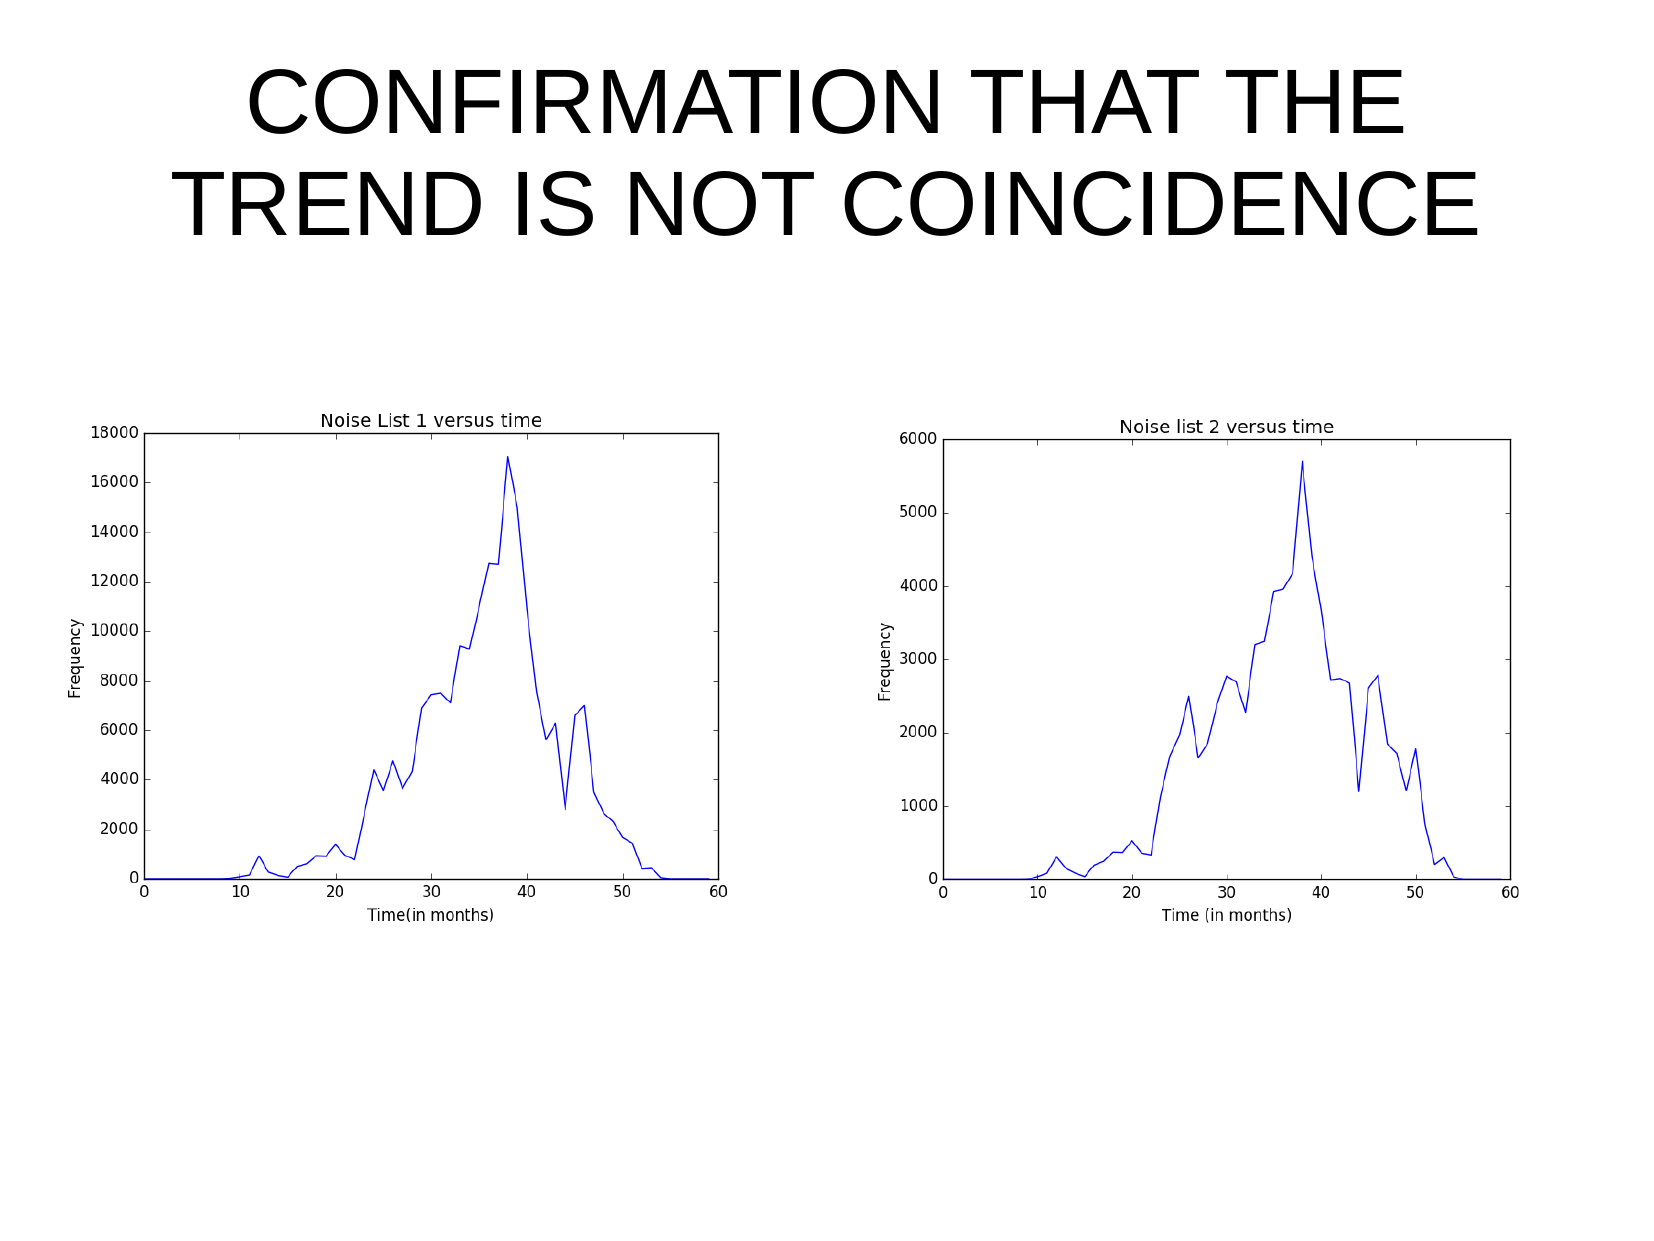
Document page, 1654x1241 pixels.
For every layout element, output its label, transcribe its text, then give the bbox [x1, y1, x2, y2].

picture [851, 384, 1583, 934]
title CONFIRMATION THAT THE TREND IS NOT COINCIDENCE [82, 49, 1571, 257]
picture [51, 377, 792, 934]
